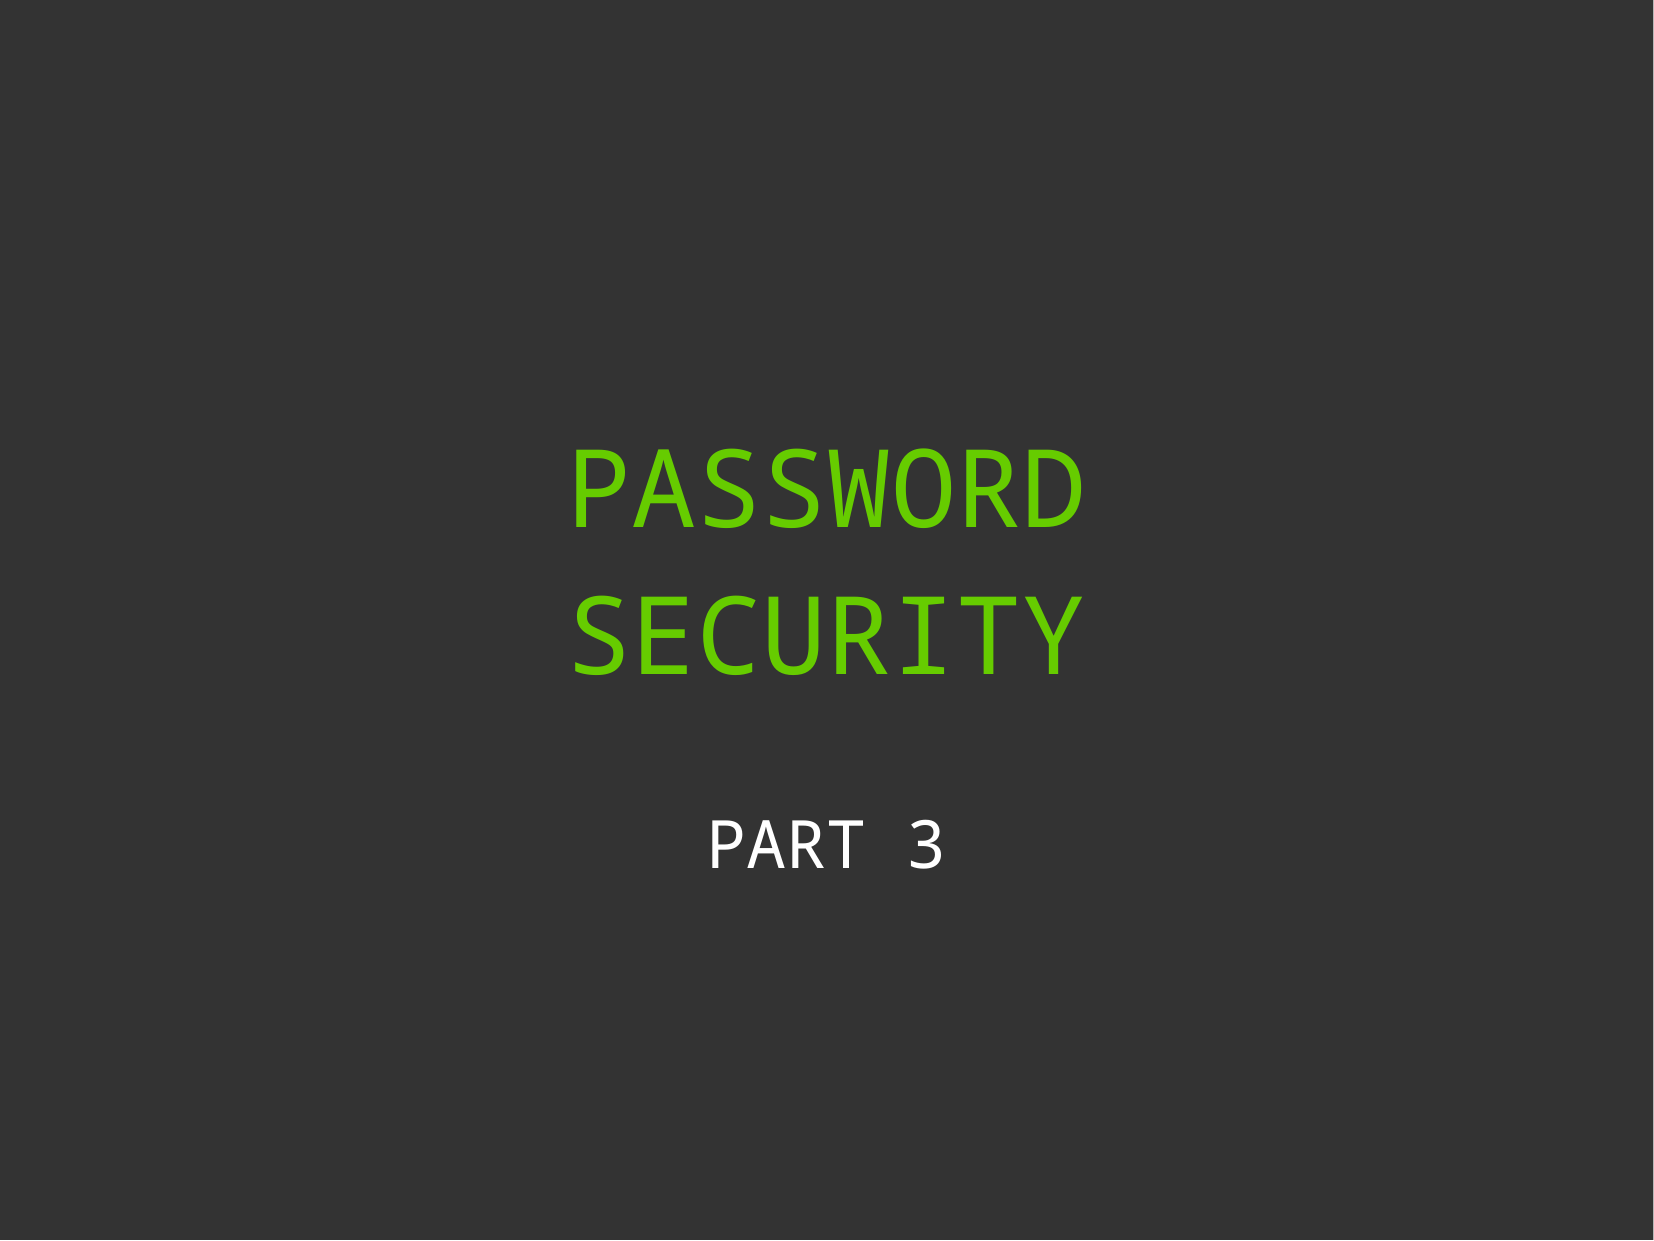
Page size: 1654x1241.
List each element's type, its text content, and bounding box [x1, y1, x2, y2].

subtitle PASSWORD SECURITY PART 3 [82, 290, 1571, 1010]
